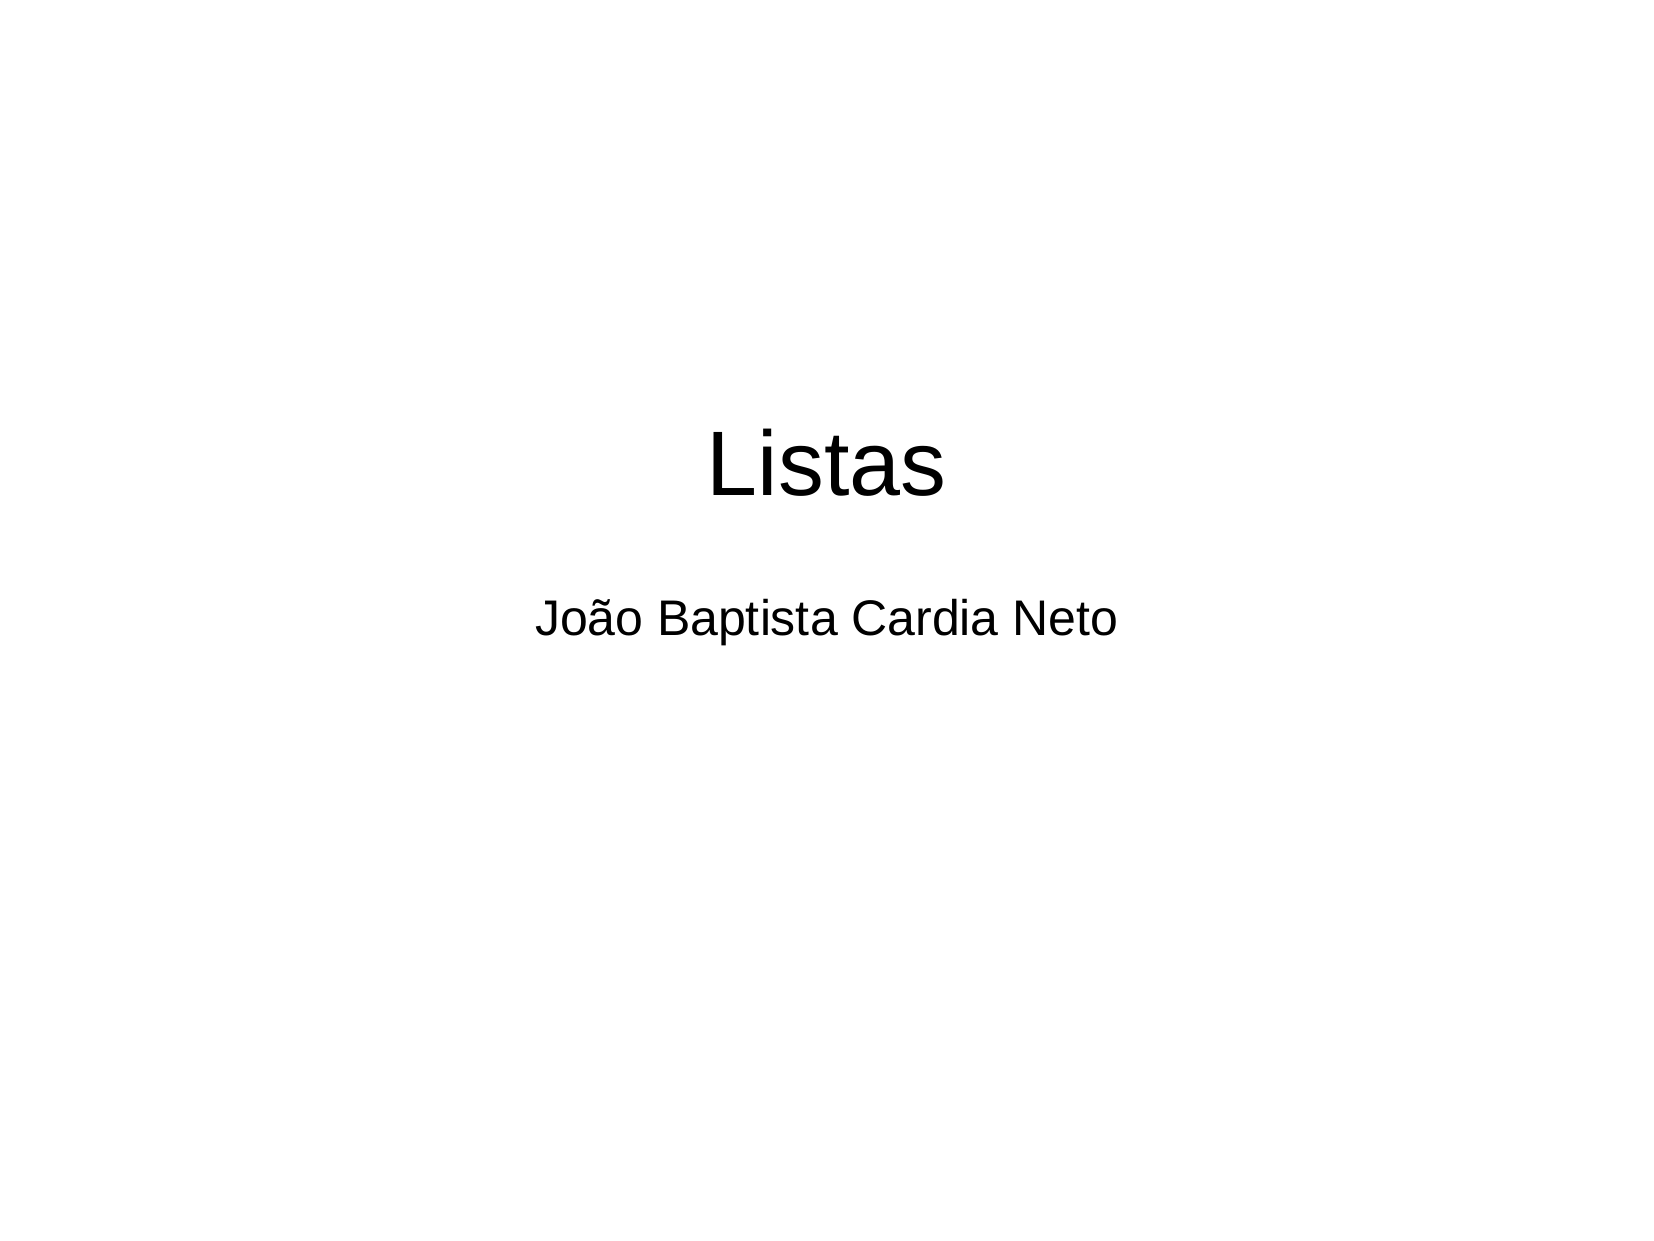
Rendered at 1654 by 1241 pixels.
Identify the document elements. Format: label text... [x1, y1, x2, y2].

subtitle Listas João Baptista Cardia Neto [82, 49, 1571, 1010]
